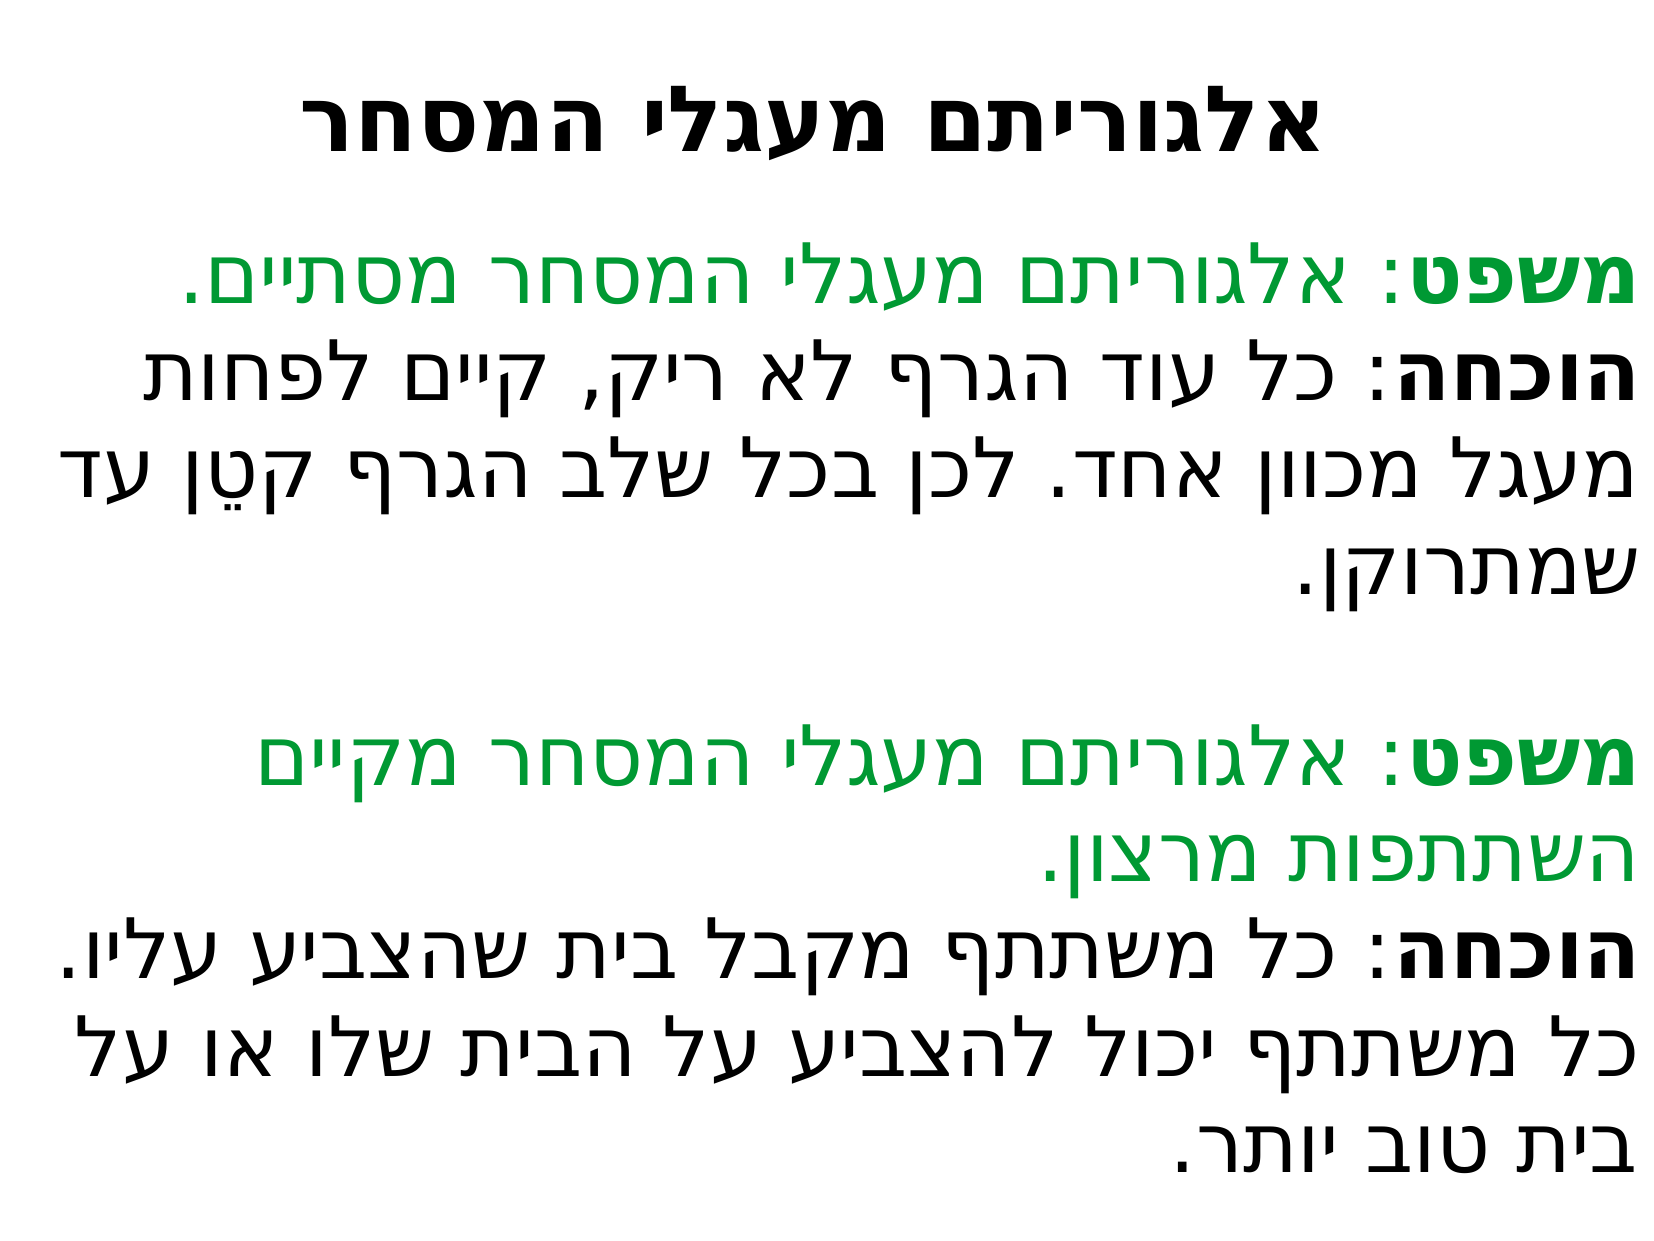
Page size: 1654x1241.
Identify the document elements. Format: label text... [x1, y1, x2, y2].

text_box משפט: אלגוריתם מעגלי המסחר מסתיים. הוכחה: כל עוד הגרף לא ריק, קיים לפחות מעגל מכוון אחד. לכן בכל שלב הגרף קטֵן עד שמתרוקן. משפט: אלגוריתם מעגלי המסחר מקיים השתתפות מרצון. הוכחה: כל משתתף מקבל בית שהצביע עליו. כל משתתף יכול להצביע על הבית שלו או על בית טוב יותר. [2, 219, 1654, 1241]
title אלגוריתם מעגלי המסחר [97, 45, 1531, 196]
